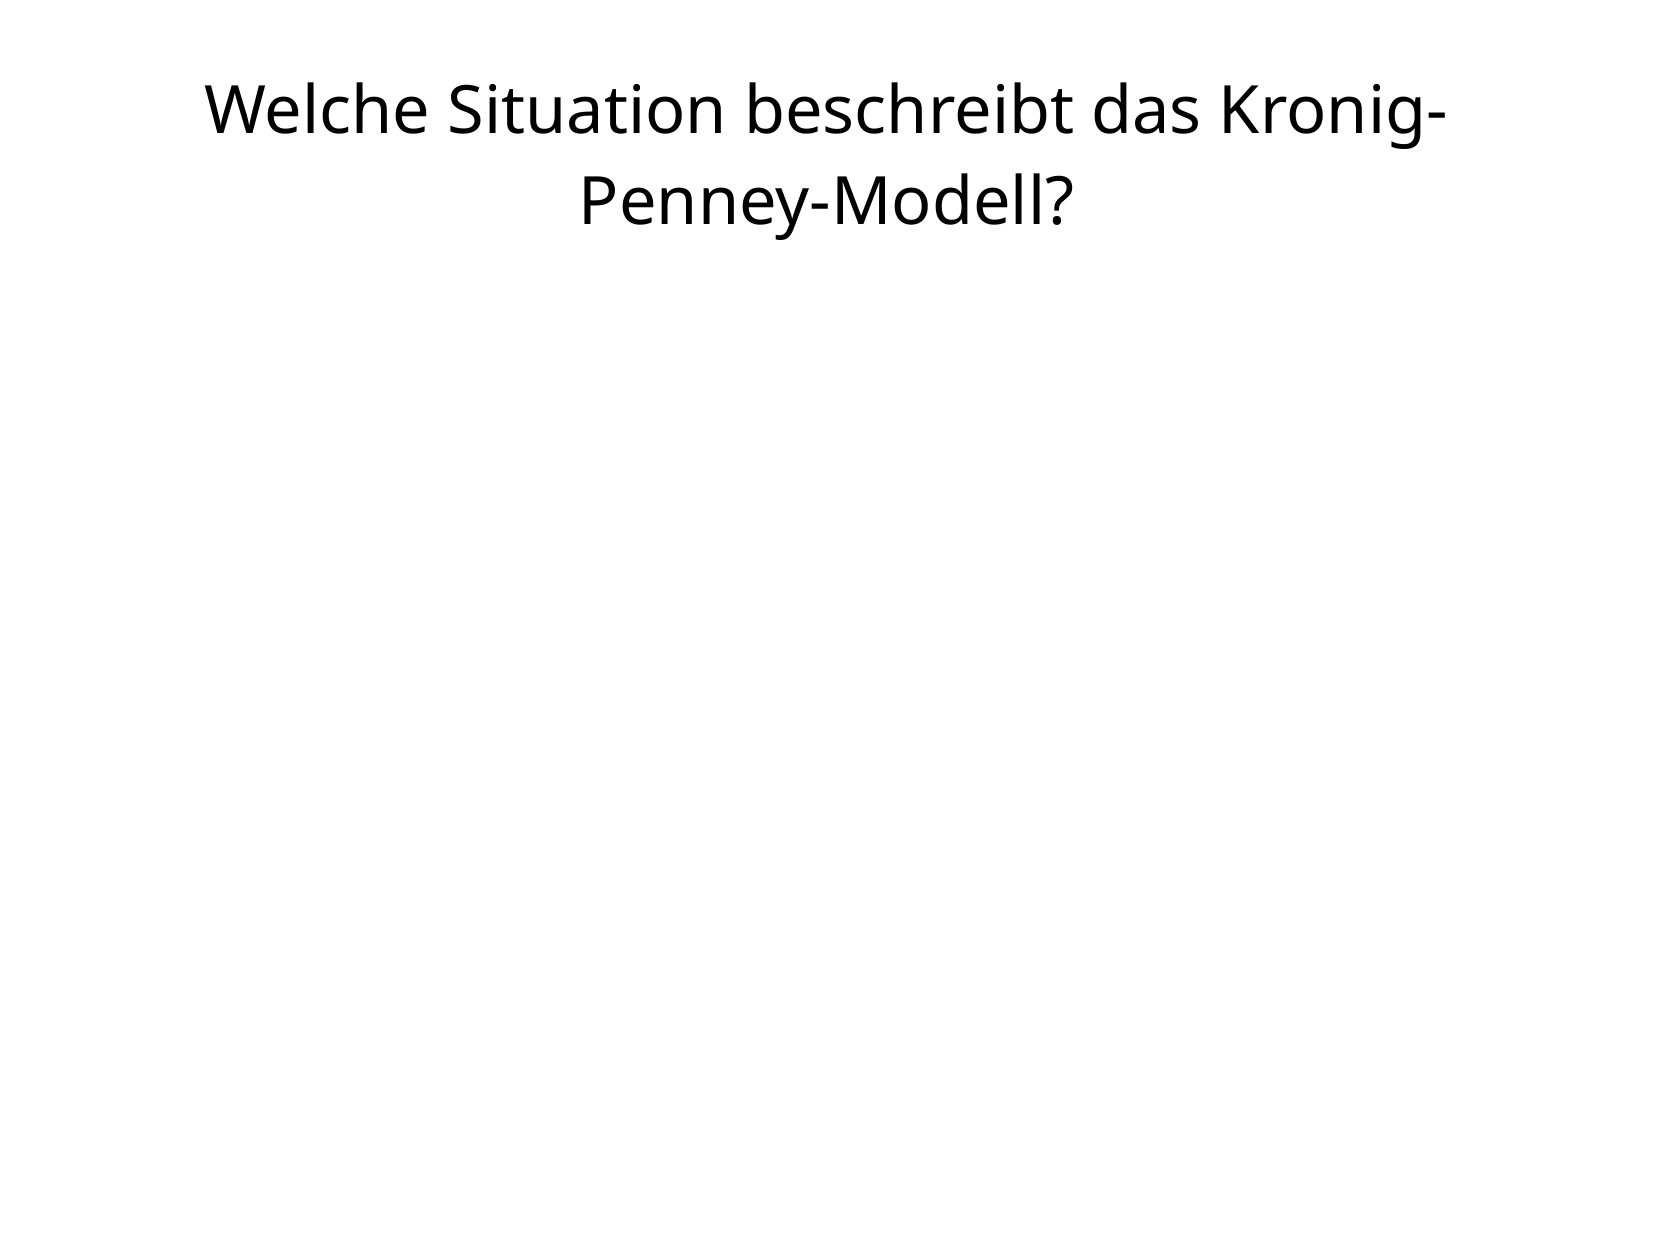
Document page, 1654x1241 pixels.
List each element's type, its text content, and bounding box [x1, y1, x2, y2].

title Welche Situation beschreibt das Kronig-Penney-Modell? [82, 49, 1571, 257]
